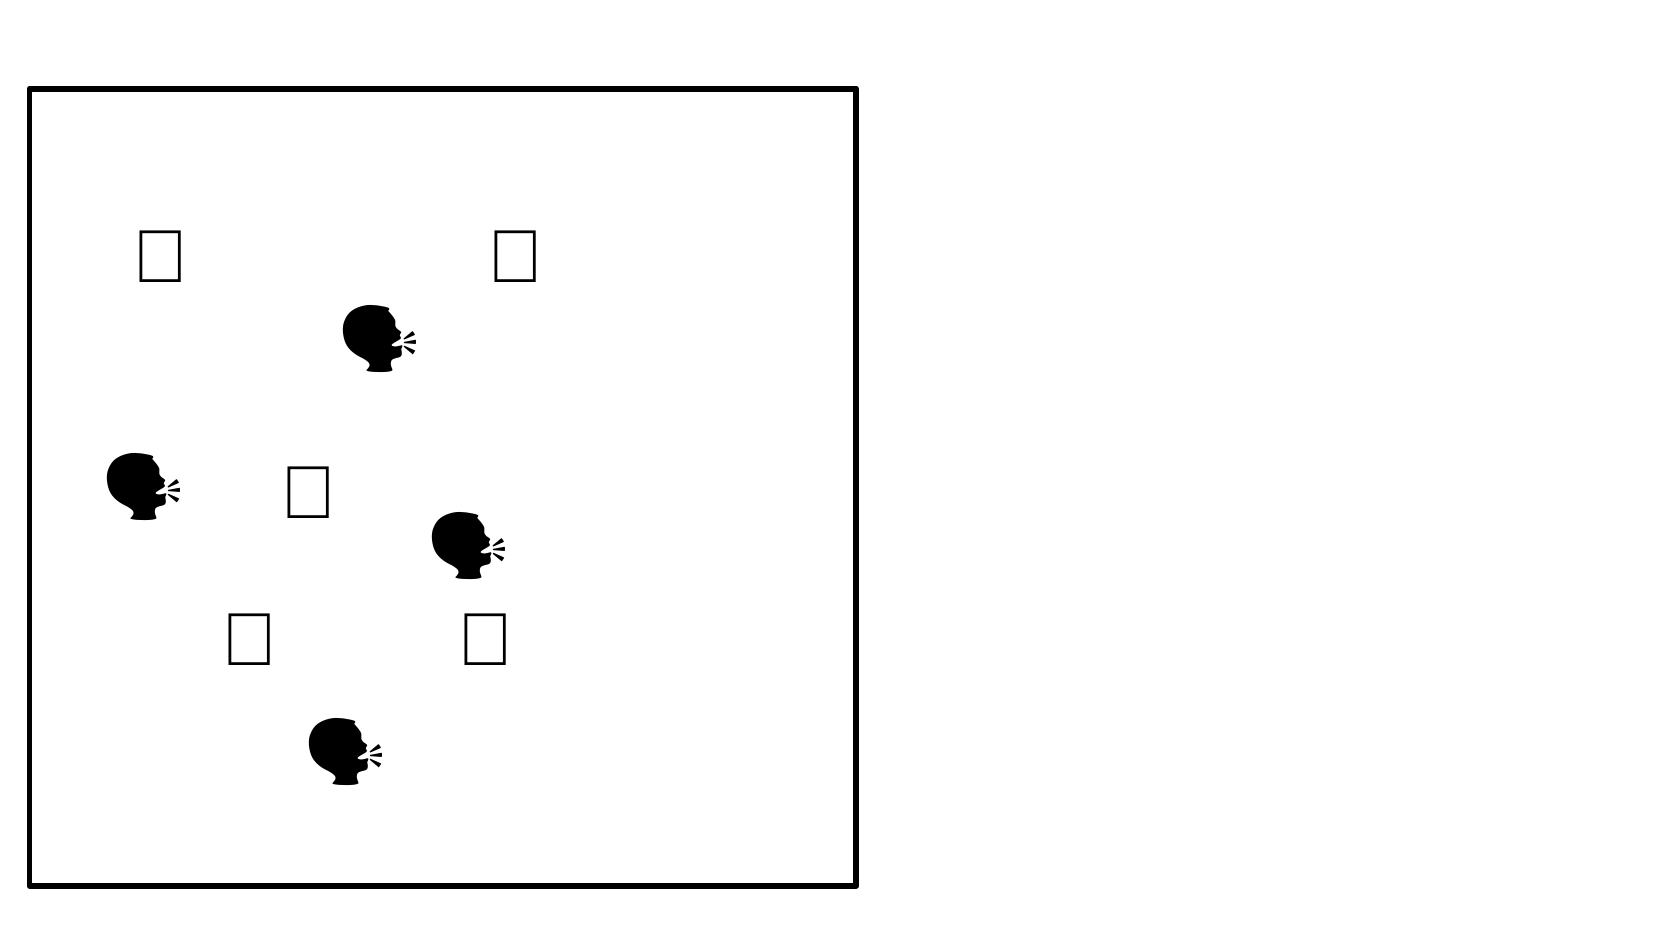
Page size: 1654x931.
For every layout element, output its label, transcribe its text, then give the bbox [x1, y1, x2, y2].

text_box 🗣️ [413, 501, 537, 601]
text_box 🗣️ [290, 708, 414, 808]
text_box 🎹 [265, 442, 389, 542]
text_box 🎸 [442, 590, 567, 690]
text_box 🎻 [472, 206, 596, 306]
text_box 🥁 [118, 206, 296, 306]
text_box 🗣️ [324, 295, 502, 414]
text_box 🗣️ [88, 442, 212, 542]
text_box 🎺 [206, 590, 330, 690]
